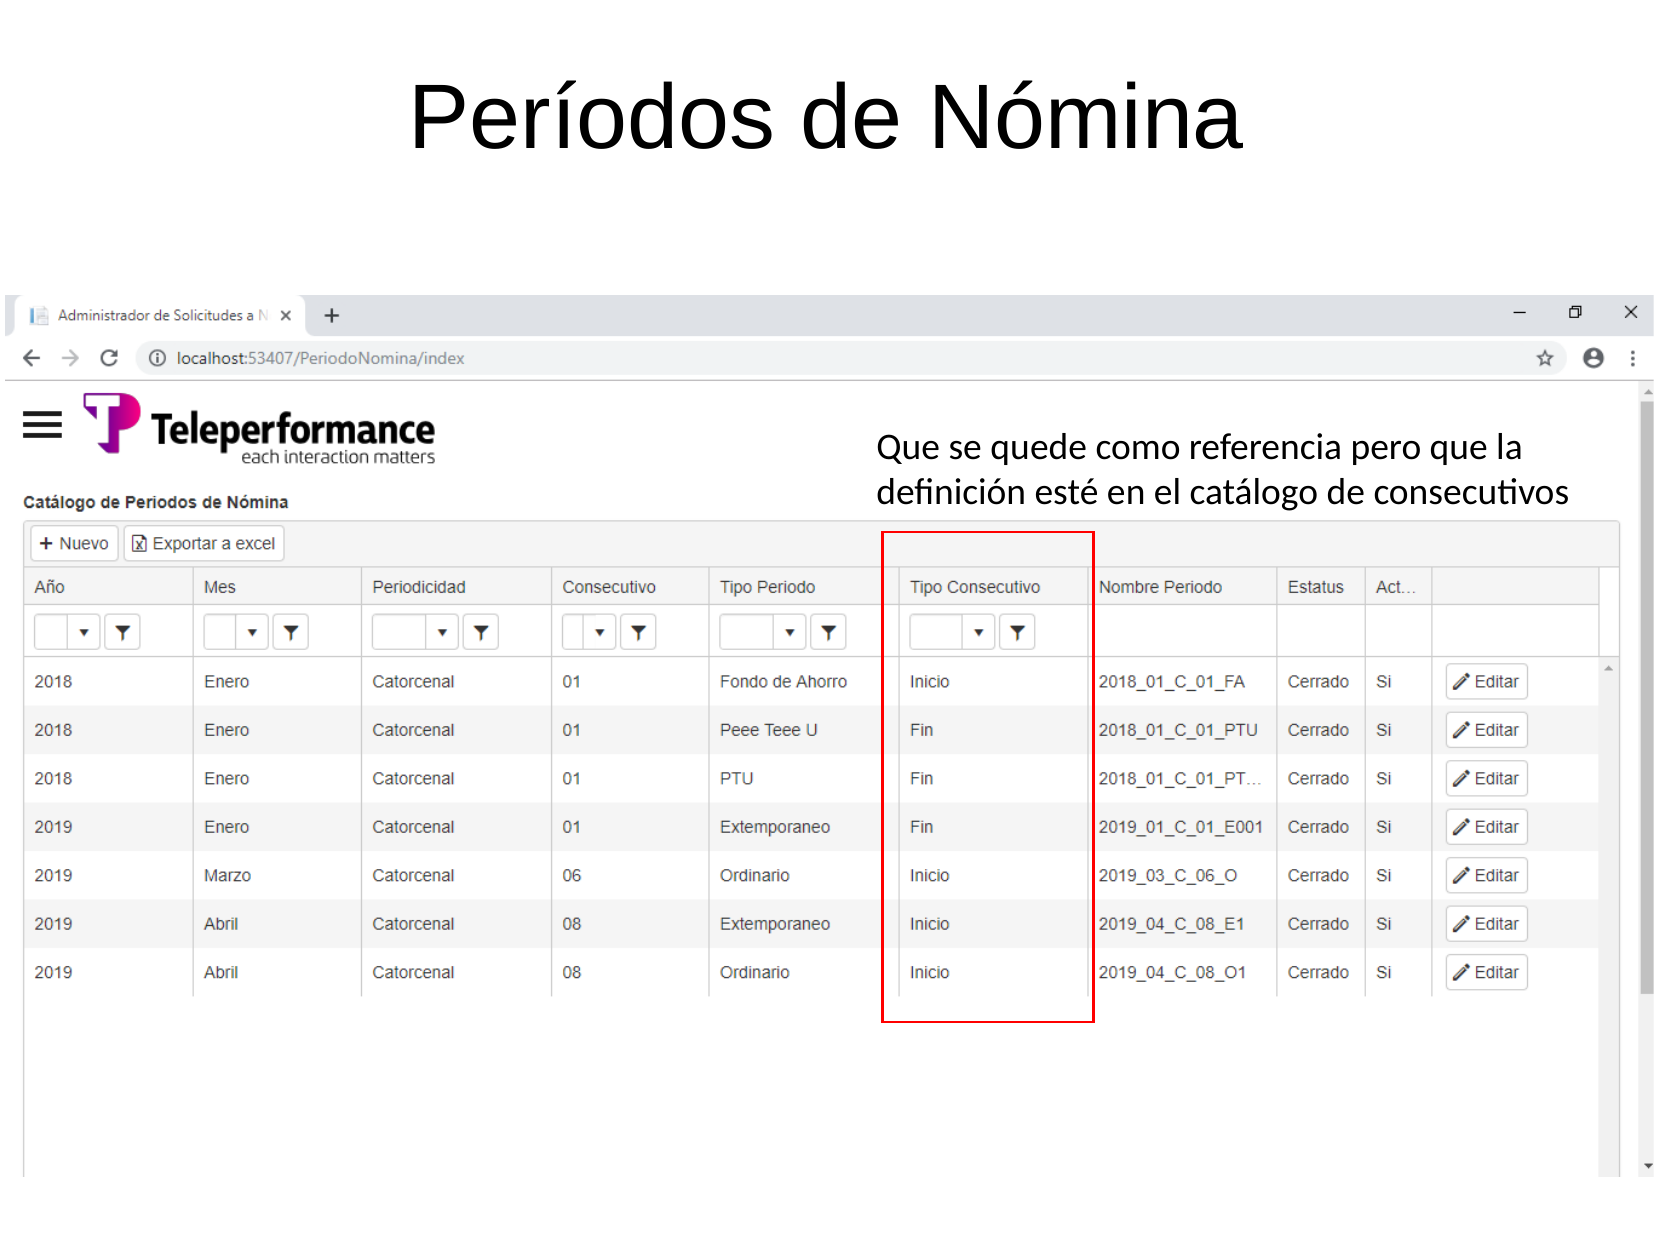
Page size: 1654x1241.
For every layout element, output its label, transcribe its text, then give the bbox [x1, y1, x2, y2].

picture [5, 295, 1654, 1177]
text_box Que se quede como referencia pero que la definición esté en el catálogo de consecutivos [861, 415, 1600, 520]
title Períodos de Nómina [82, 49, 1571, 257]
